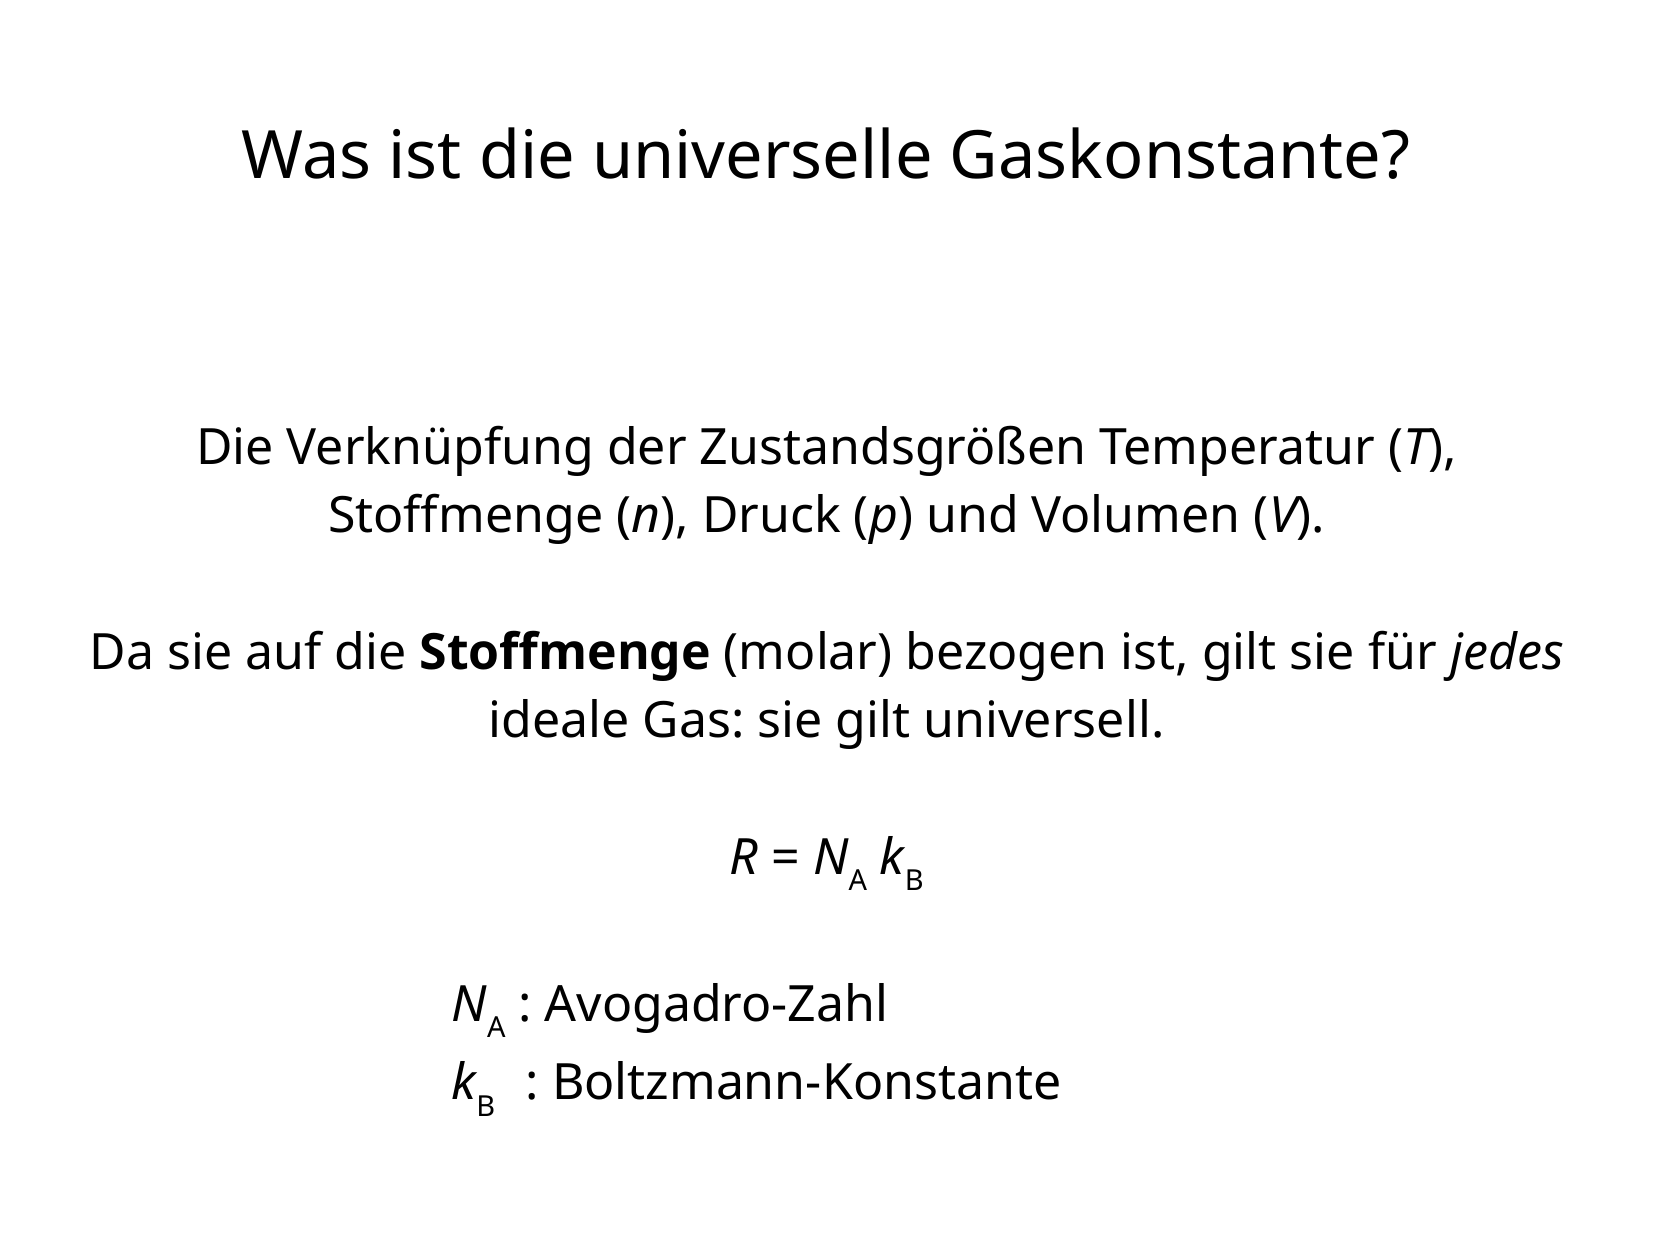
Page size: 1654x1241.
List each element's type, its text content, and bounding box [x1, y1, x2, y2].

title Was ist die universelle Gaskonstante? [82, 49, 1571, 257]
subtitle Die Verknüpfung der Zustandsgrößen Temperatur (T), Stoffmenge (n), Druck (p) und Volumen (V). Da sie auf die Stoffmenge (molar) bezogen ist, gilt sie für jedes ideale Gas: sie gilt universell. R = NA kB NA : Avogadro-Zahl kB : Boltzmann-Konstante [82, 408, 1571, 1128]
